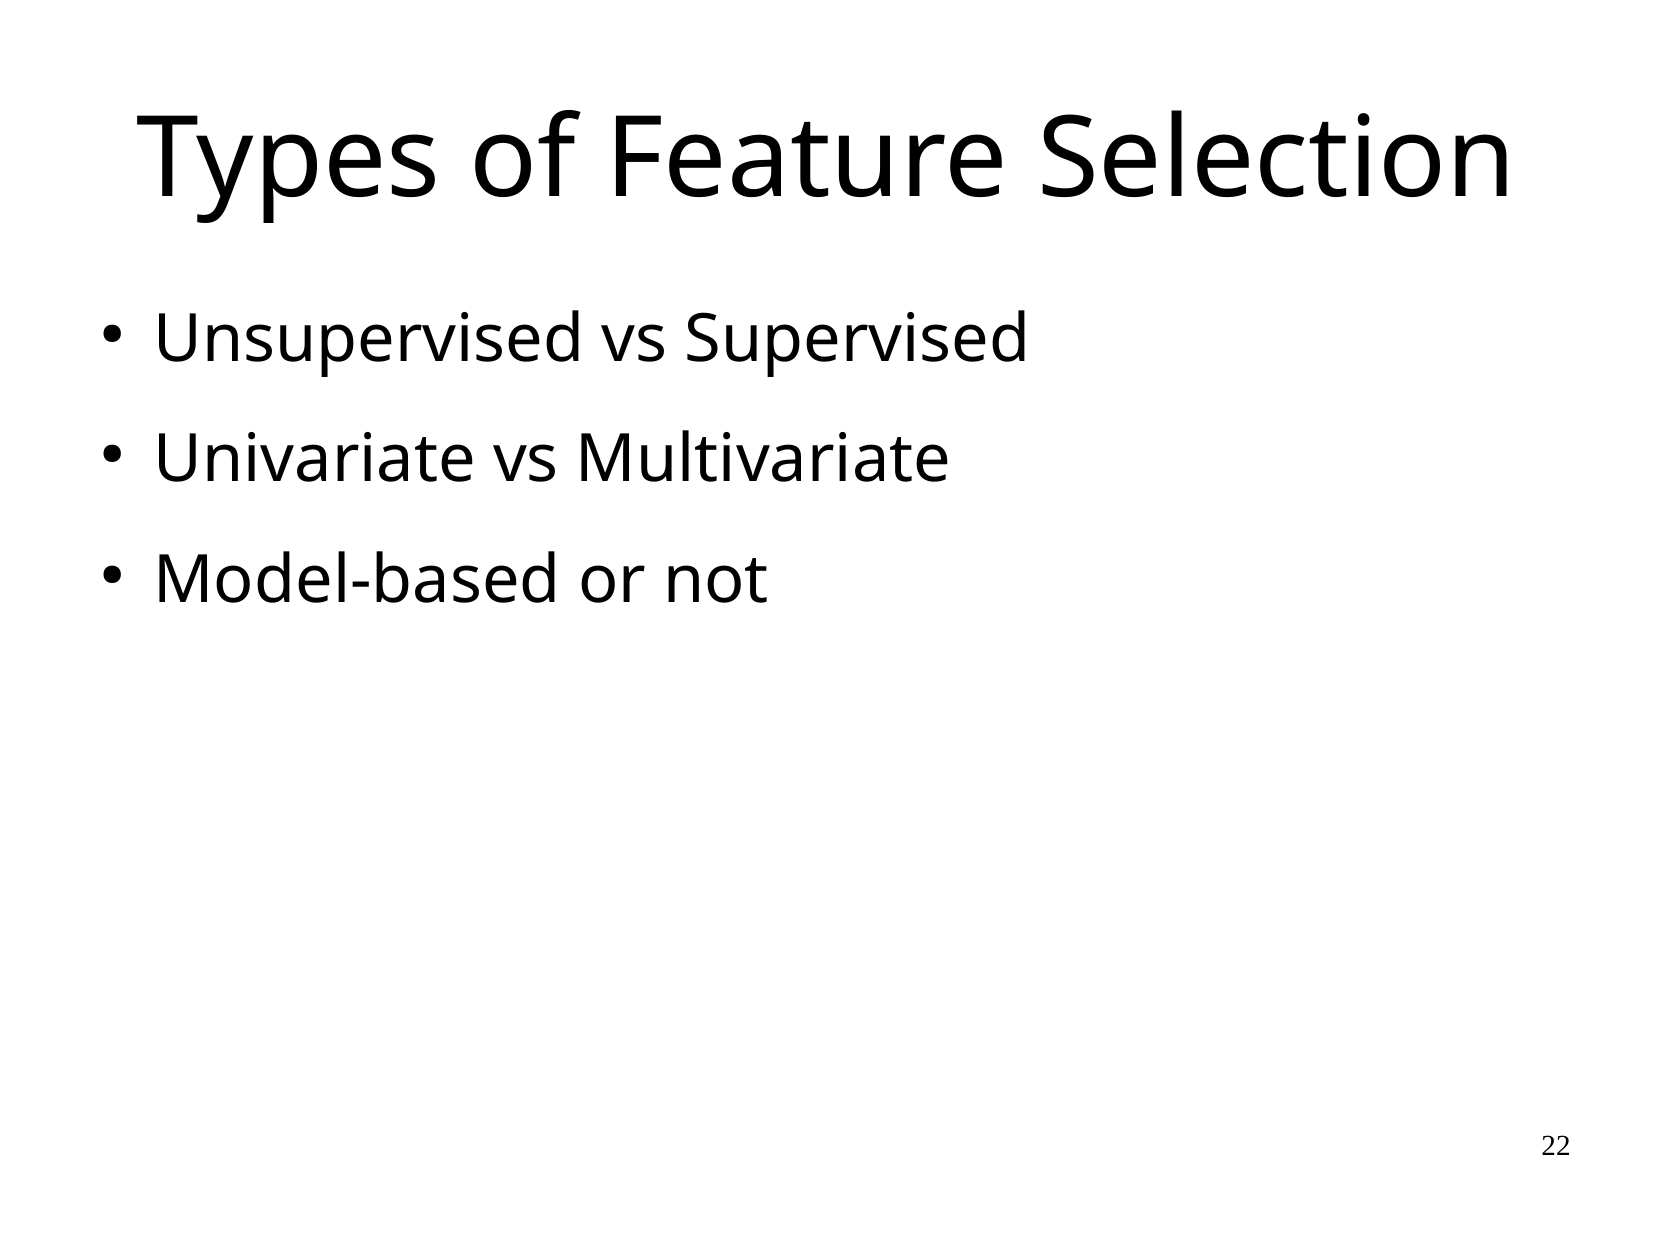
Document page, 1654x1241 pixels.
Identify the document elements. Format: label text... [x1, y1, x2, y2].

list Unsupervised vs Supervised Univariate vs Multivariate Model-based or not [82, 290, 1571, 1010]
title Types of Feature Selection [82, 49, 1571, 257]
